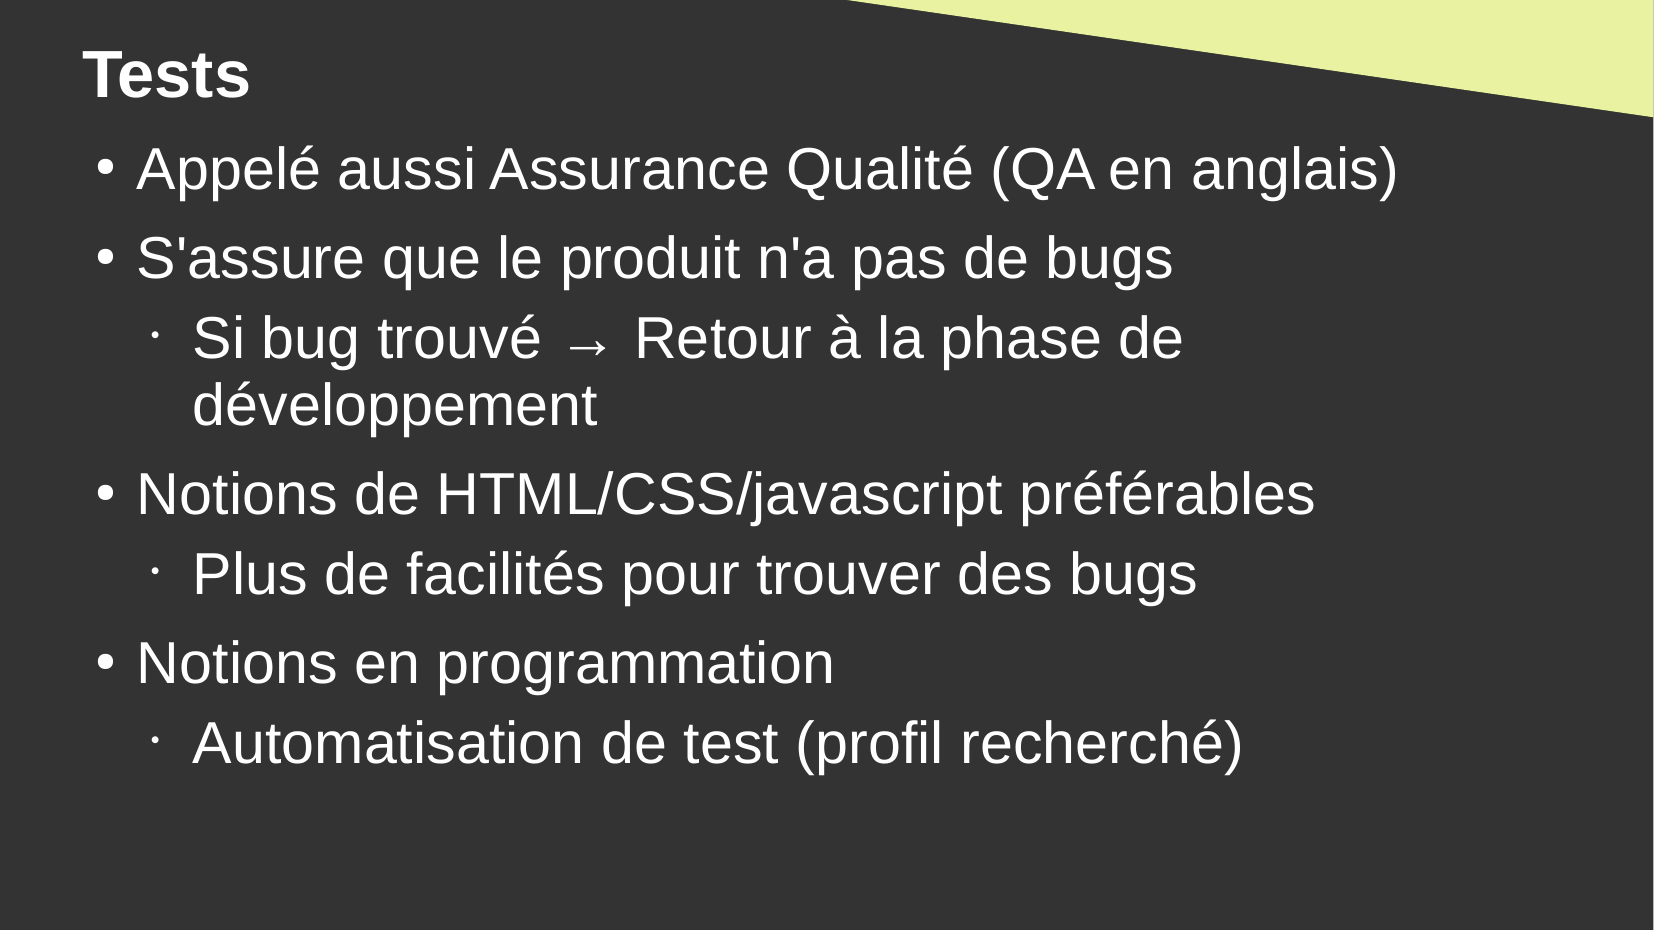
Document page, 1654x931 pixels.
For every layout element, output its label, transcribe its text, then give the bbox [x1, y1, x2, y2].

list Appelé aussi Assurance Qualité (QA en anglais) S'assure que le produit n'a pas de bugs Si bug trouvé → Retour à la phase de développement Notions de HTML/CSS/javascript préférables Plus de facilités pour trouver des bugs Notions en programmation Automatisation de test (profil recherché) [80, 135, 1548, 792]
text_box [847, 0, 1654, 118]
title Tests [82, 37, 1571, 114]
